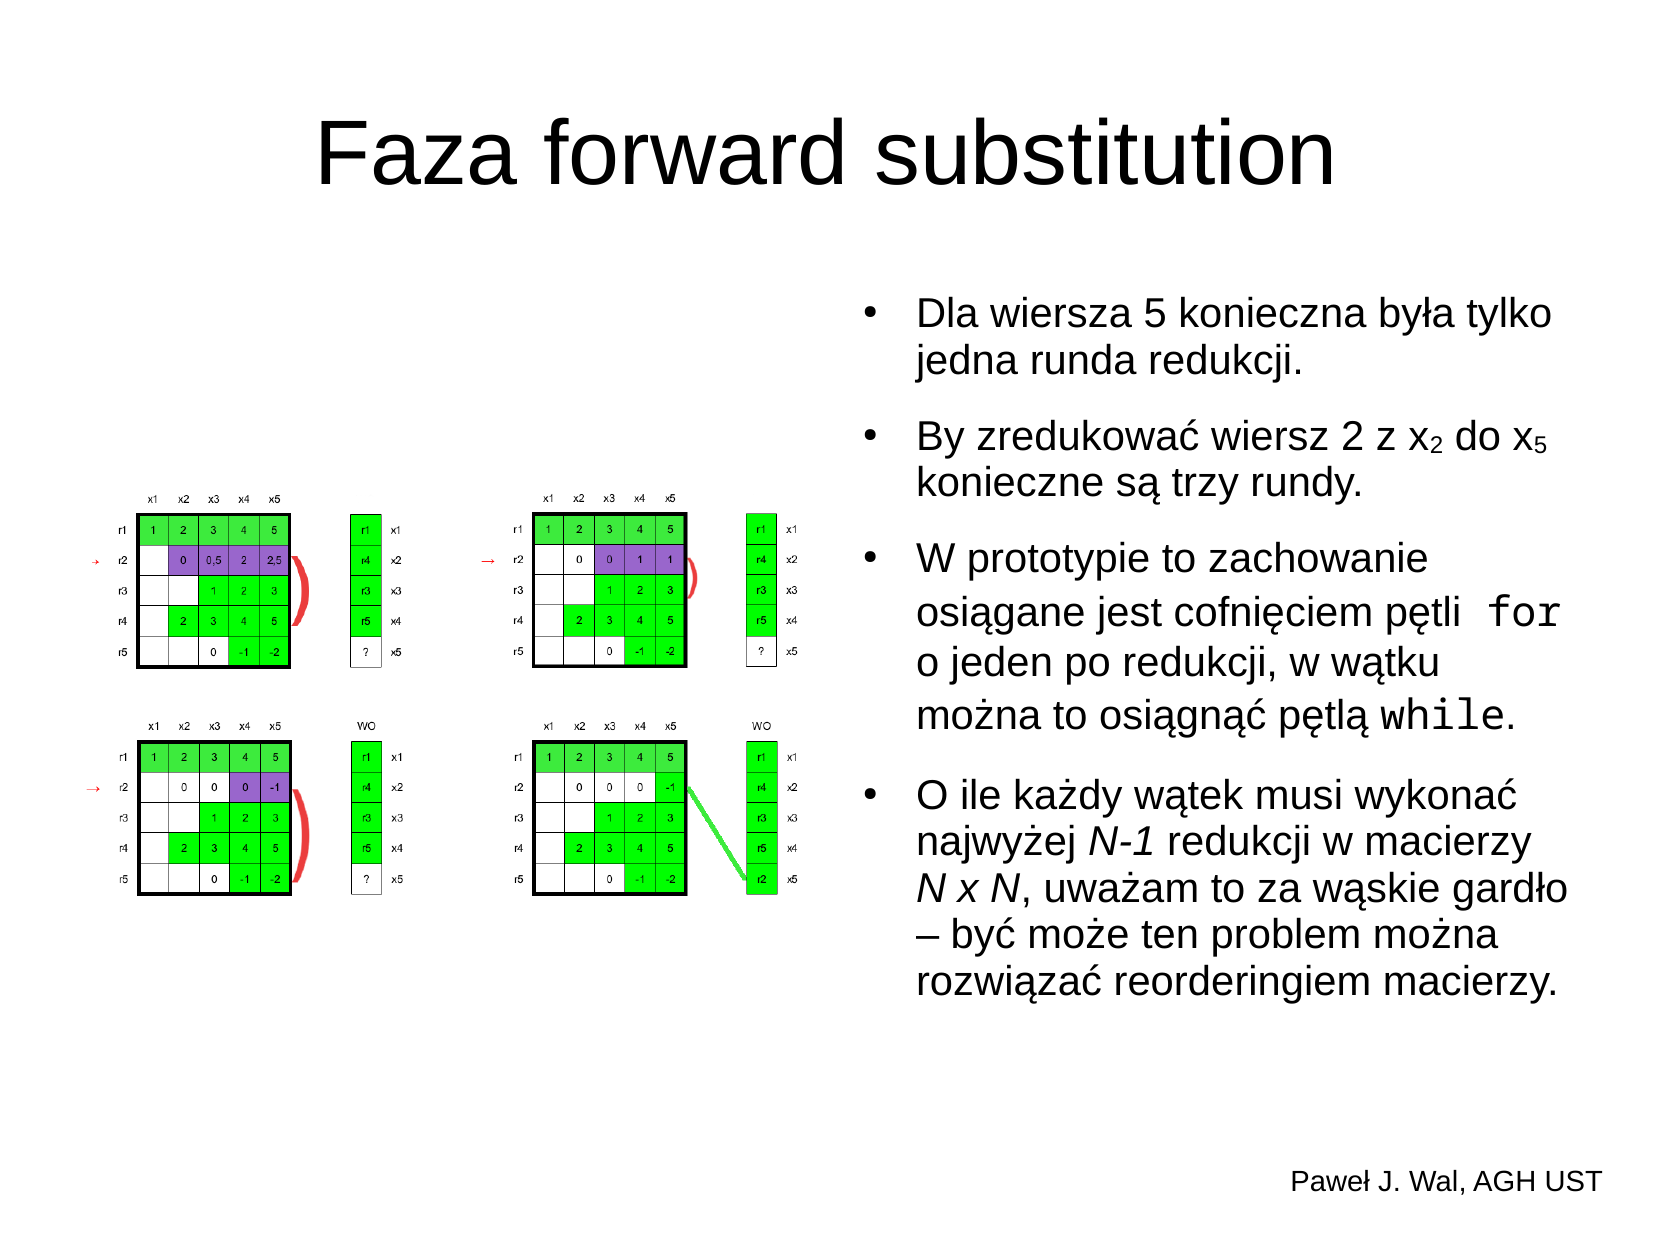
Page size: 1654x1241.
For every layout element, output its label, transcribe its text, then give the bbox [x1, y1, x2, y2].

picture [82, 486, 809, 912]
list Dla wiersza 5 konieczna była tylko jedna runda redukcji. By zredukować wiersz 2 z x2 do x5 konieczne są trzy rundy. W prototypie to zachowanie osiągane jest cofnięciem pętli for o jeden po redukcji, w wątku można to osiągnąć pętlą while. O ile każdy wątek musi wykonać najwyżej N-1 redukcji w macierzy N x N, uważam to za wąskie gardło – być może ten problem można rozwiązać reorderingiem macierzy. [845, 290, 1572, 1109]
title Faza forward substitution [82, 49, 1571, 257]
text_box Paweł J. Wal, AGH UST [1275, 1157, 1627, 1205]
